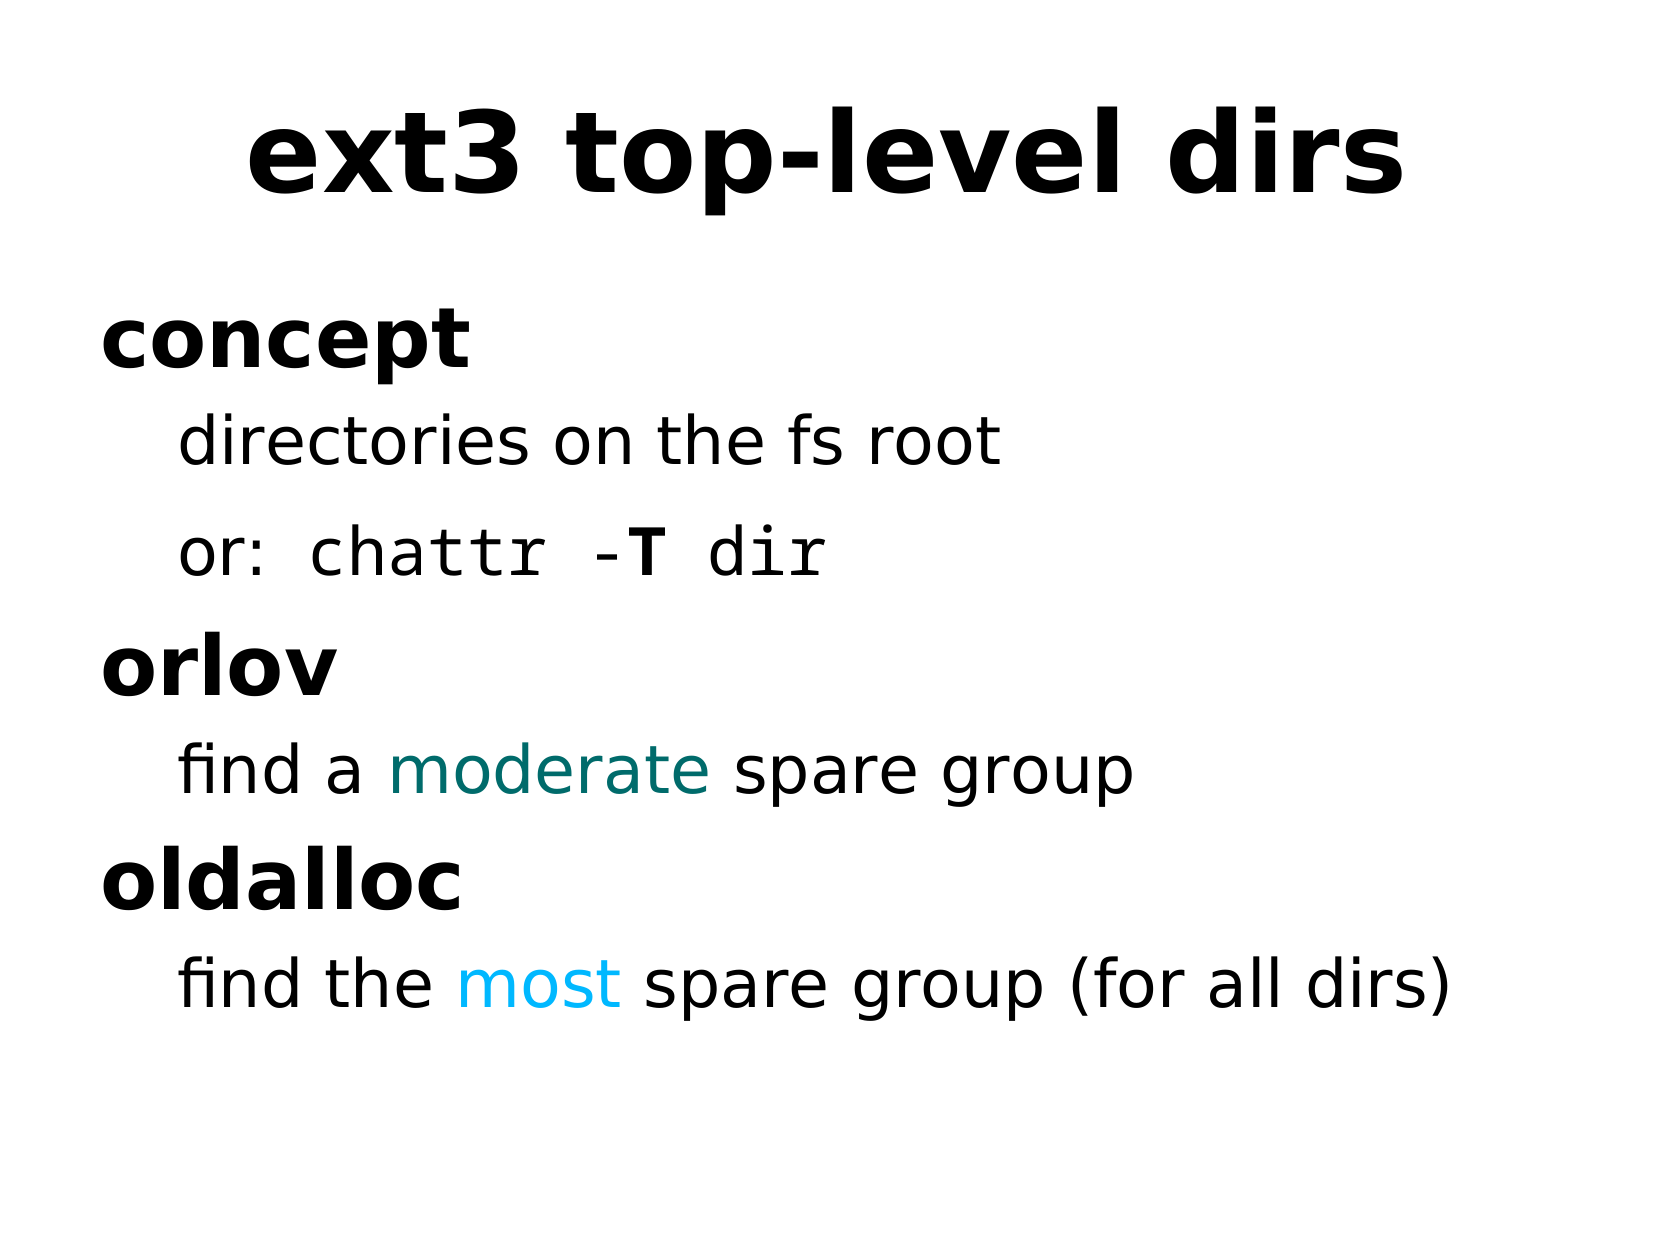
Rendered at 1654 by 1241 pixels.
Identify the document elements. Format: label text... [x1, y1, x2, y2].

list concept directories on the fs root or: chattr -T dir orlov find a moderate spare group oldalloc find the most spare group (for all dirs) [82, 290, 1571, 1109]
title ext3 top-level dirs [82, 49, 1571, 257]
